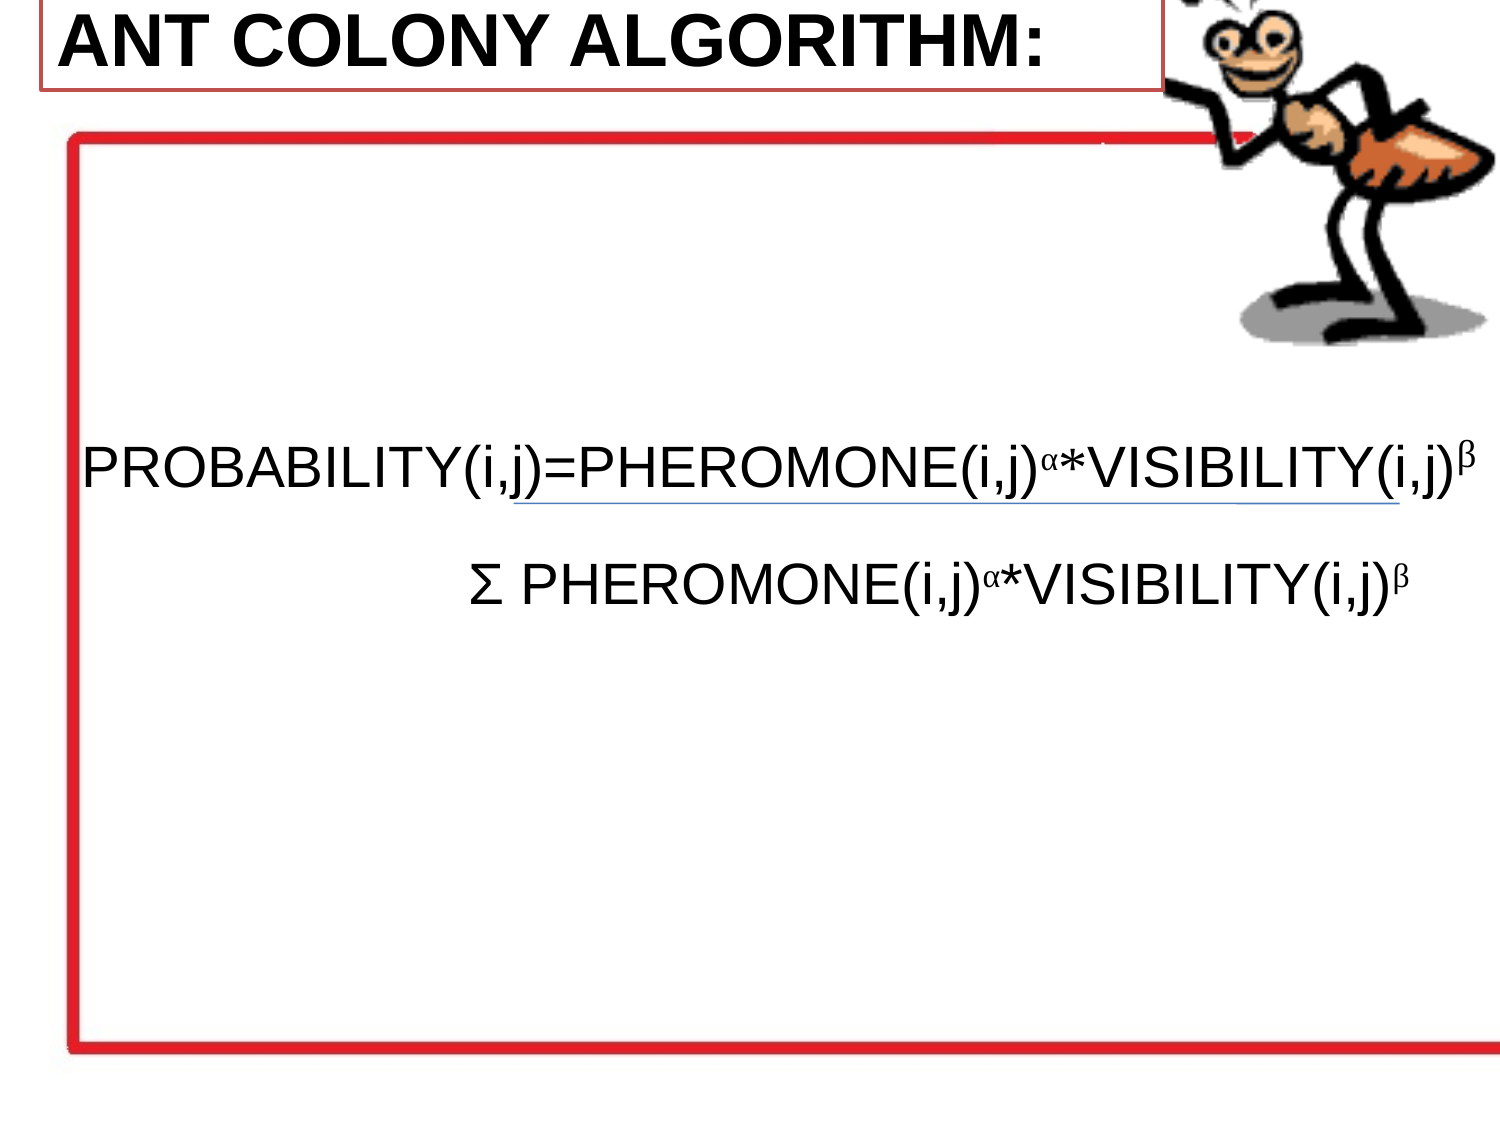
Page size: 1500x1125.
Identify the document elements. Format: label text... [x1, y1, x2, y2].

picture [0, 0, 1500, 1125]
text_box Σ PHEROMONE(i,j)α*VISIBILITY(i,j)β [277, 538, 1500, 625]
text_box PROBABILITY(i,j)=PHEROMONE(i,j)α*VISIBILITY(i,j)β [29, 373, 1500, 510]
text_box ANT COLONY ALGORITHM: [41, 0, 1164, 90]
